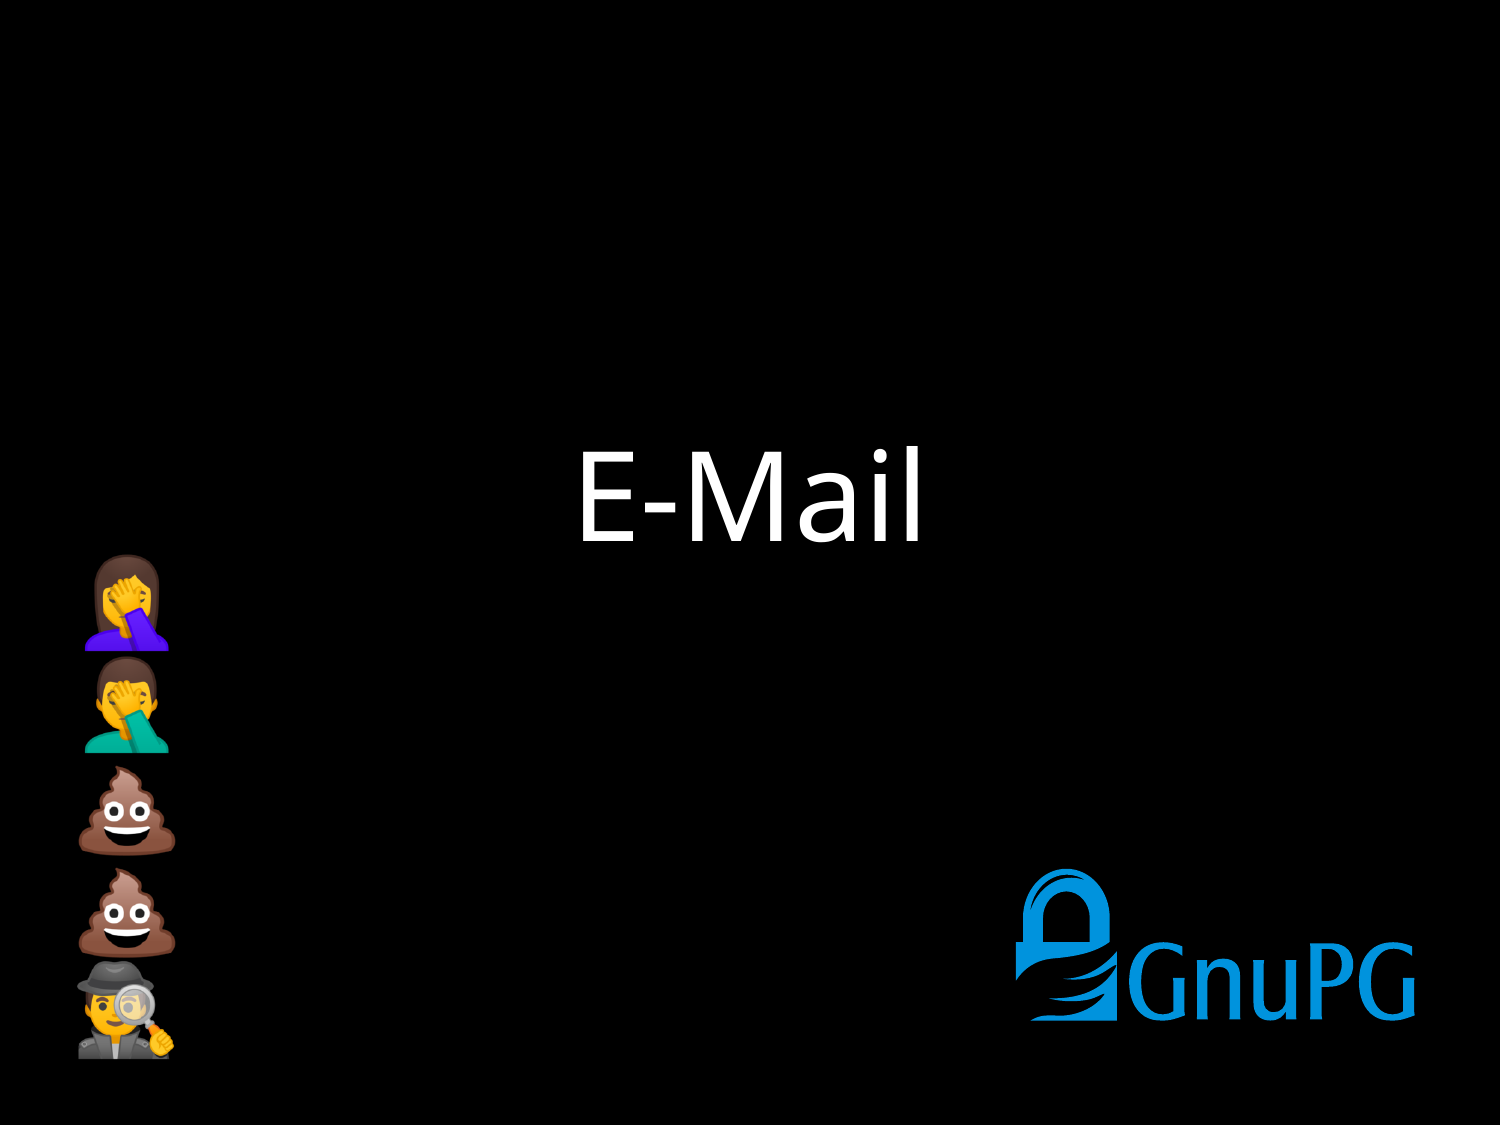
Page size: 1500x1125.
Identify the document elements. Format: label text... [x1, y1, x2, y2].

picture [75, 551, 178, 1062]
title E-Mail [112, 184, 1388, 576]
picture [990, 840, 1441, 1050]
